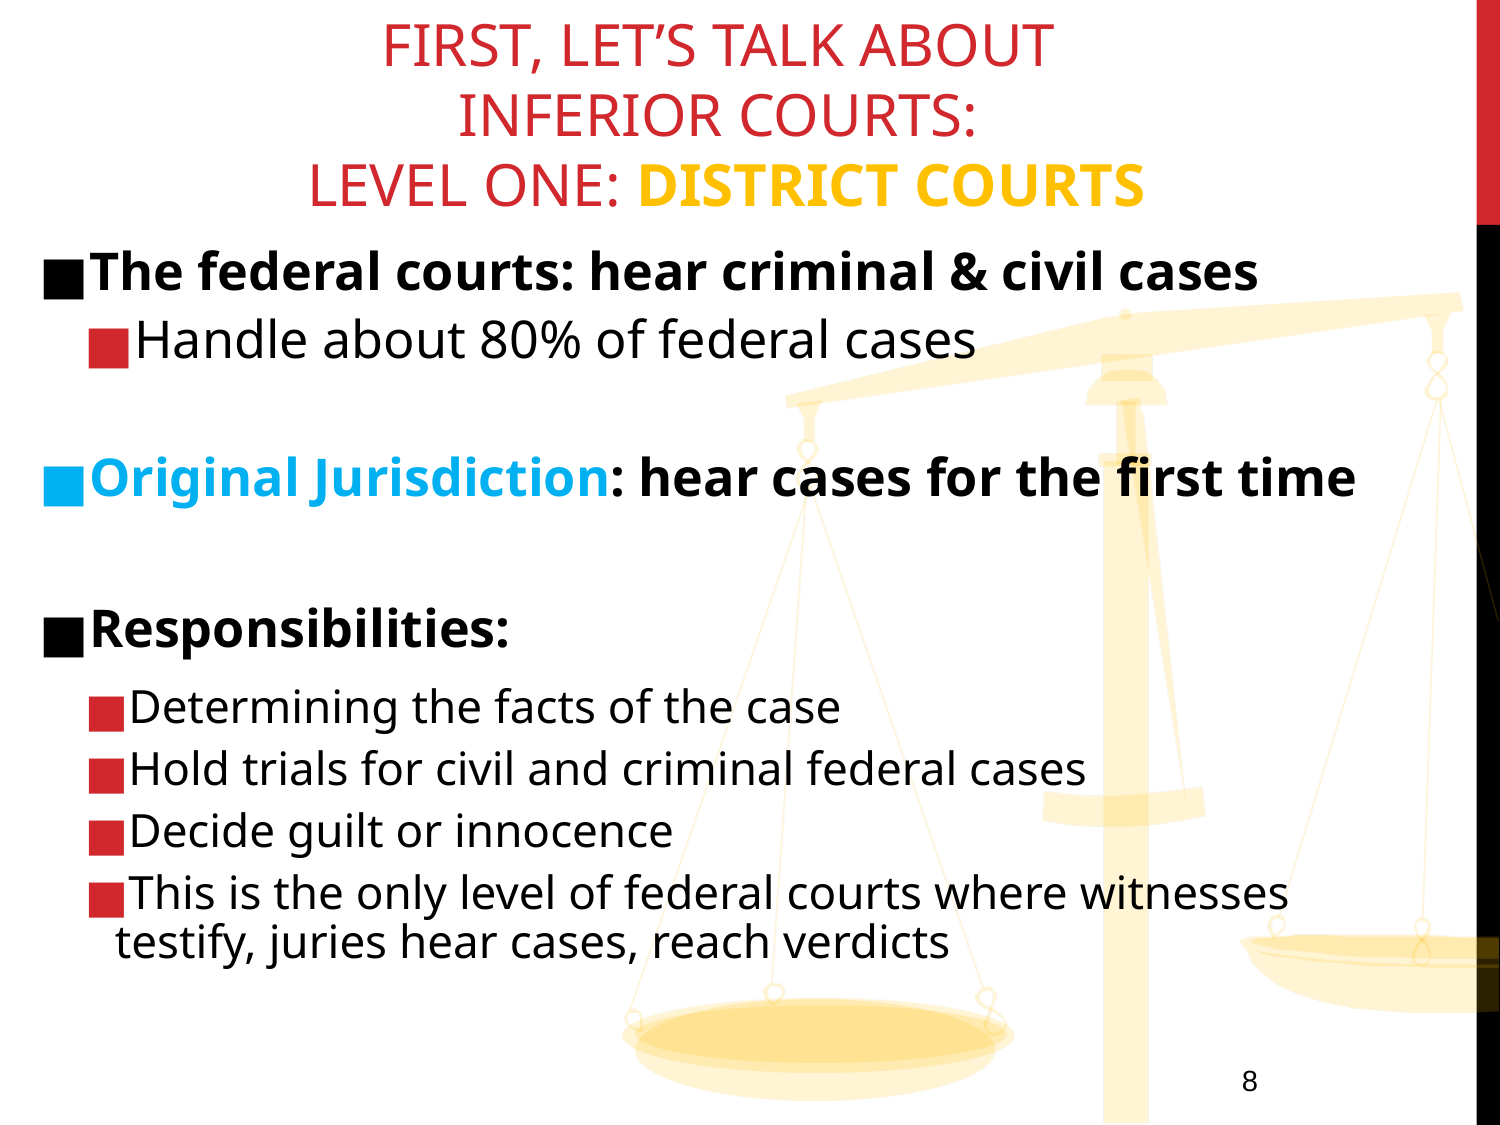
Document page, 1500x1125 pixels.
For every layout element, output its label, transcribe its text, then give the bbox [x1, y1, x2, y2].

list The federal courts: hear criminal & civil cases Handle about 80% of federal cases Original Jurisdiction: hear cases for the first time Responsibilities: Determining the facts of the case Hold trials for civil and criminal federal cases Decide guilt or innocence This is the only level of federal courts where witnesses testify, juries hear cases, reach verdicts [24, 237, 1388, 1038]
title FIRST, LET’S TALK ABOUT INFERIOR COURTS: LEVEL ONE: DISTRICT COURTS [0, 121, 1464, 227]
picture [622, 292, 1499, 1123]
text_box <number> [1226, 1059, 1273, 1105]
